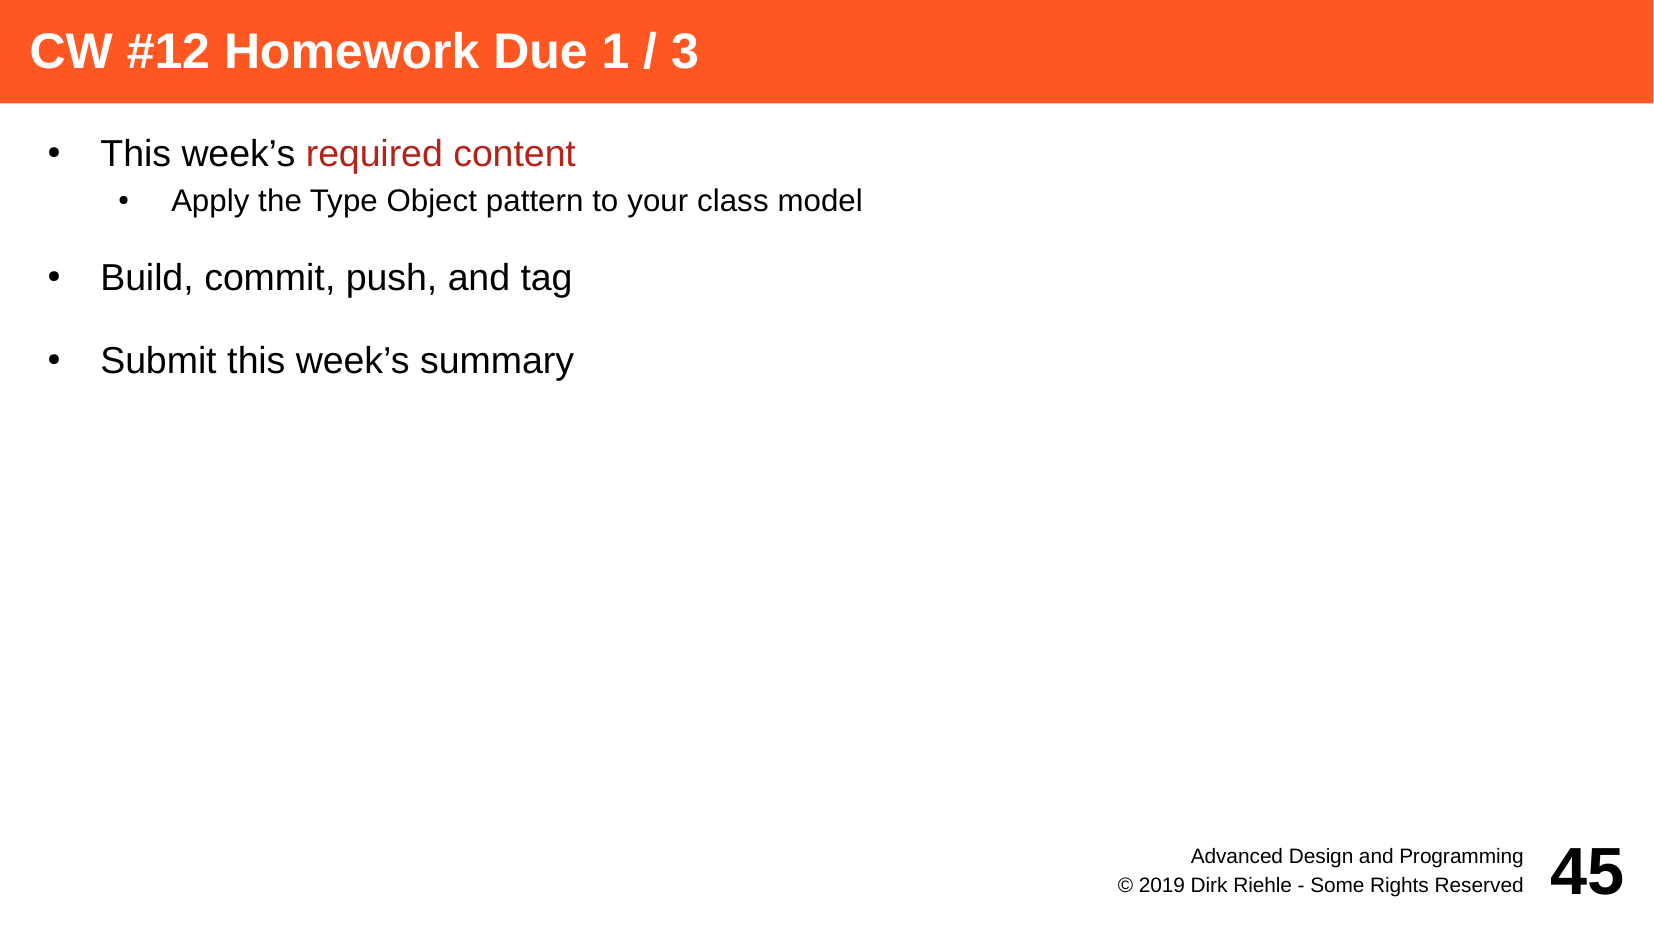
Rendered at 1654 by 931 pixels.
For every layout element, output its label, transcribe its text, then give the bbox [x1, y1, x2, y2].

title CW #12 Homework Due 1 / 3 [0, 0, 1654, 104]
list This week’s required content Apply the Type Object pattern to your class model Build, commit, push, and tag Submit this week’s summary [29, 132, 1625, 813]
